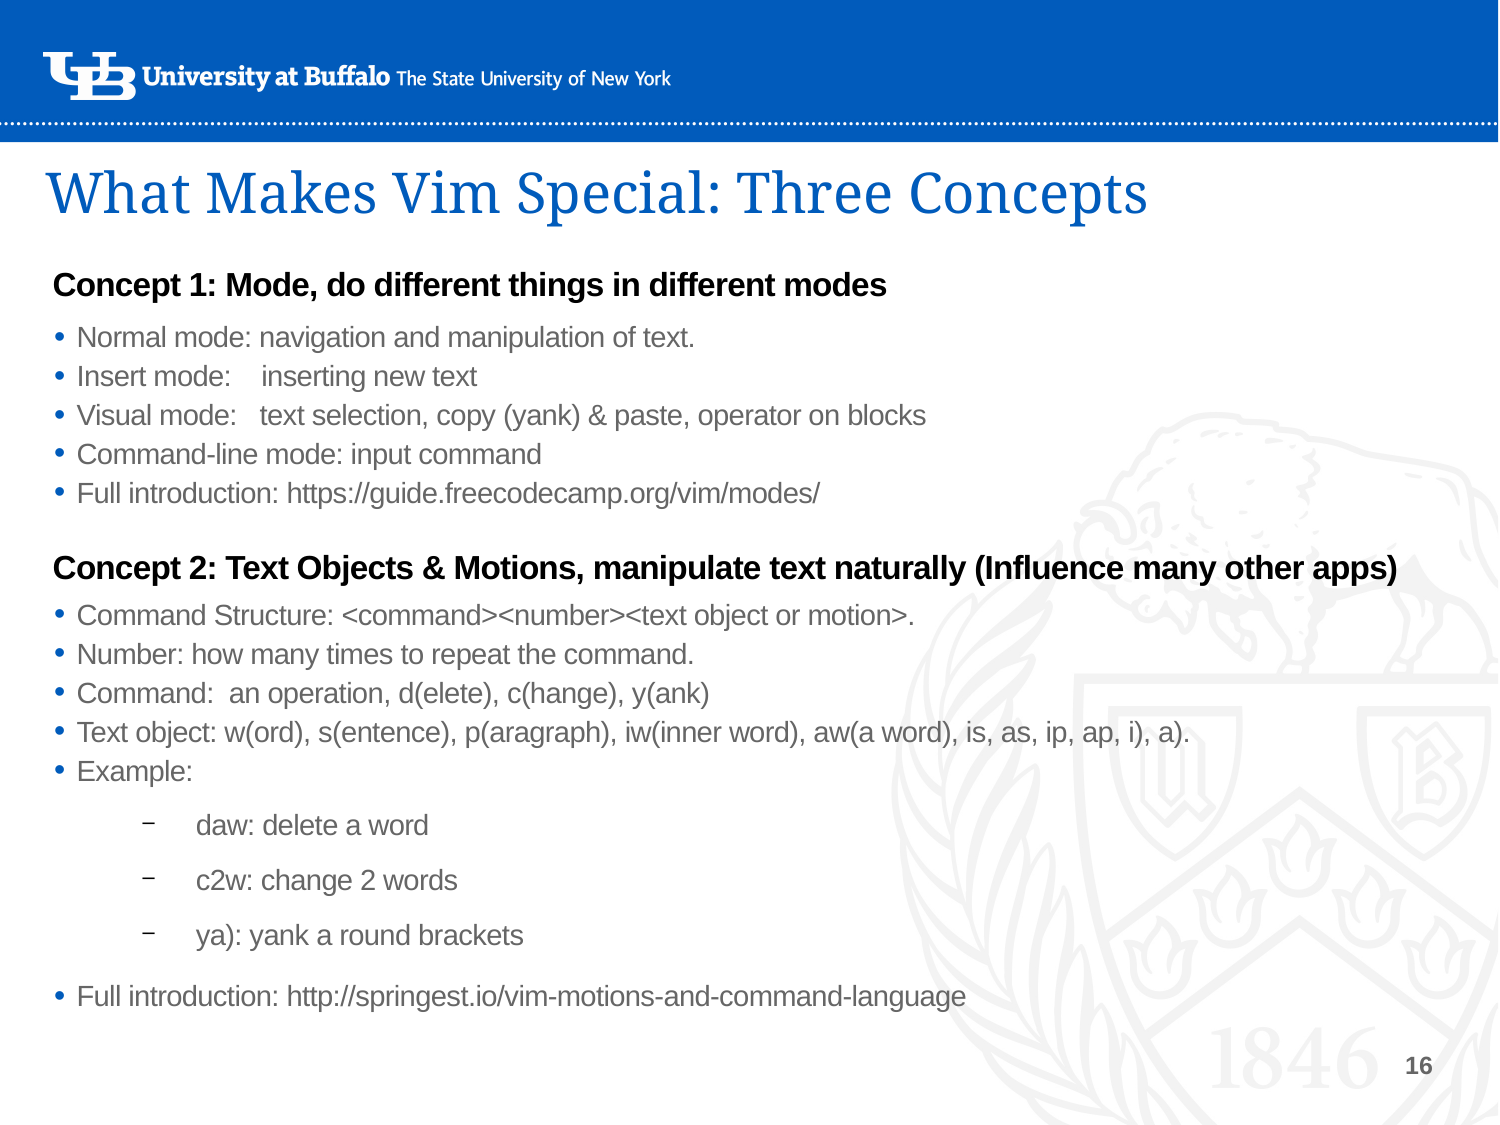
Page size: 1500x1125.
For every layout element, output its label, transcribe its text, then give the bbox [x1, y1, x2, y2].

picture [0, 0, 1499, 1125]
title What Makes Vim Special: Three Concepts [30, 153, 1387, 233]
text_box Concept 2: Text Objects & Motions, manipulate text naturally (Influence many other apps) [37, 542, 1441, 606]
list Normal mode: navigation and manipulation of text. Insert mode: inserting new text Visual mode: text selection, copy (yank) & paste, operator on blocks Command-line mode: input command Full introduction: https://guide.freecodecamp.org/vim/modes/ [24, 316, 1255, 526]
list Command Structure: <command><number><text object or motion>. Number: how many times to repeat the command. Command: an operation, d(elete), c(hange), y(ank) Text object: w(ord), s(entence), p(aragraph), iw(inner word), aw(a word), is, as, ip, ap, i), a). Example: daw: delete a word c2w: change 2 words ya): yank a round brackets Full introduction: http://springest.io/vim-motions-and-command-language [24, 593, 1255, 1051]
text_box Concept 1: Mode, do different things in different modes [37, 258, 1216, 311]
